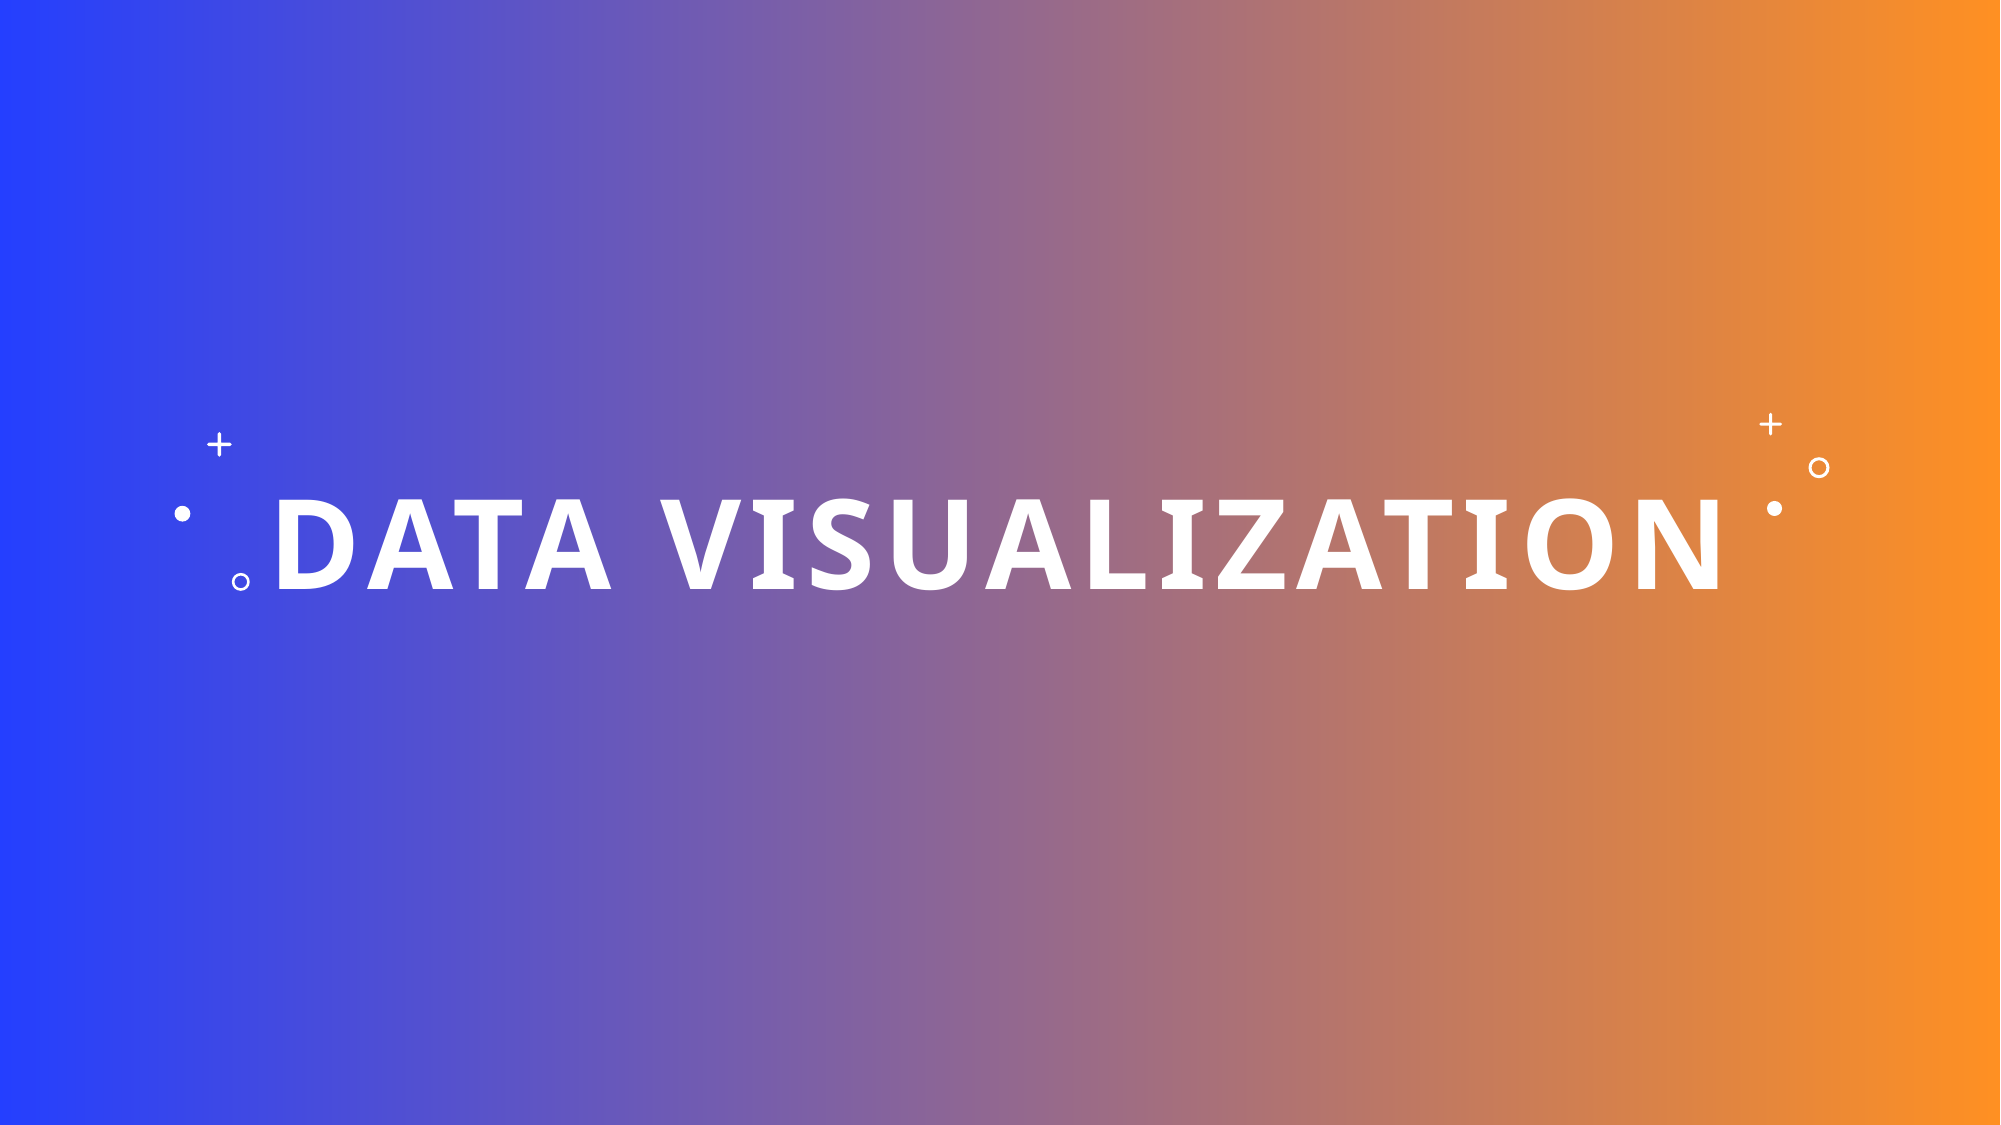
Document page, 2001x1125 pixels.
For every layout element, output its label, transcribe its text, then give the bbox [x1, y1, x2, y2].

title Data visualization [249, 239, 1750, 624]
